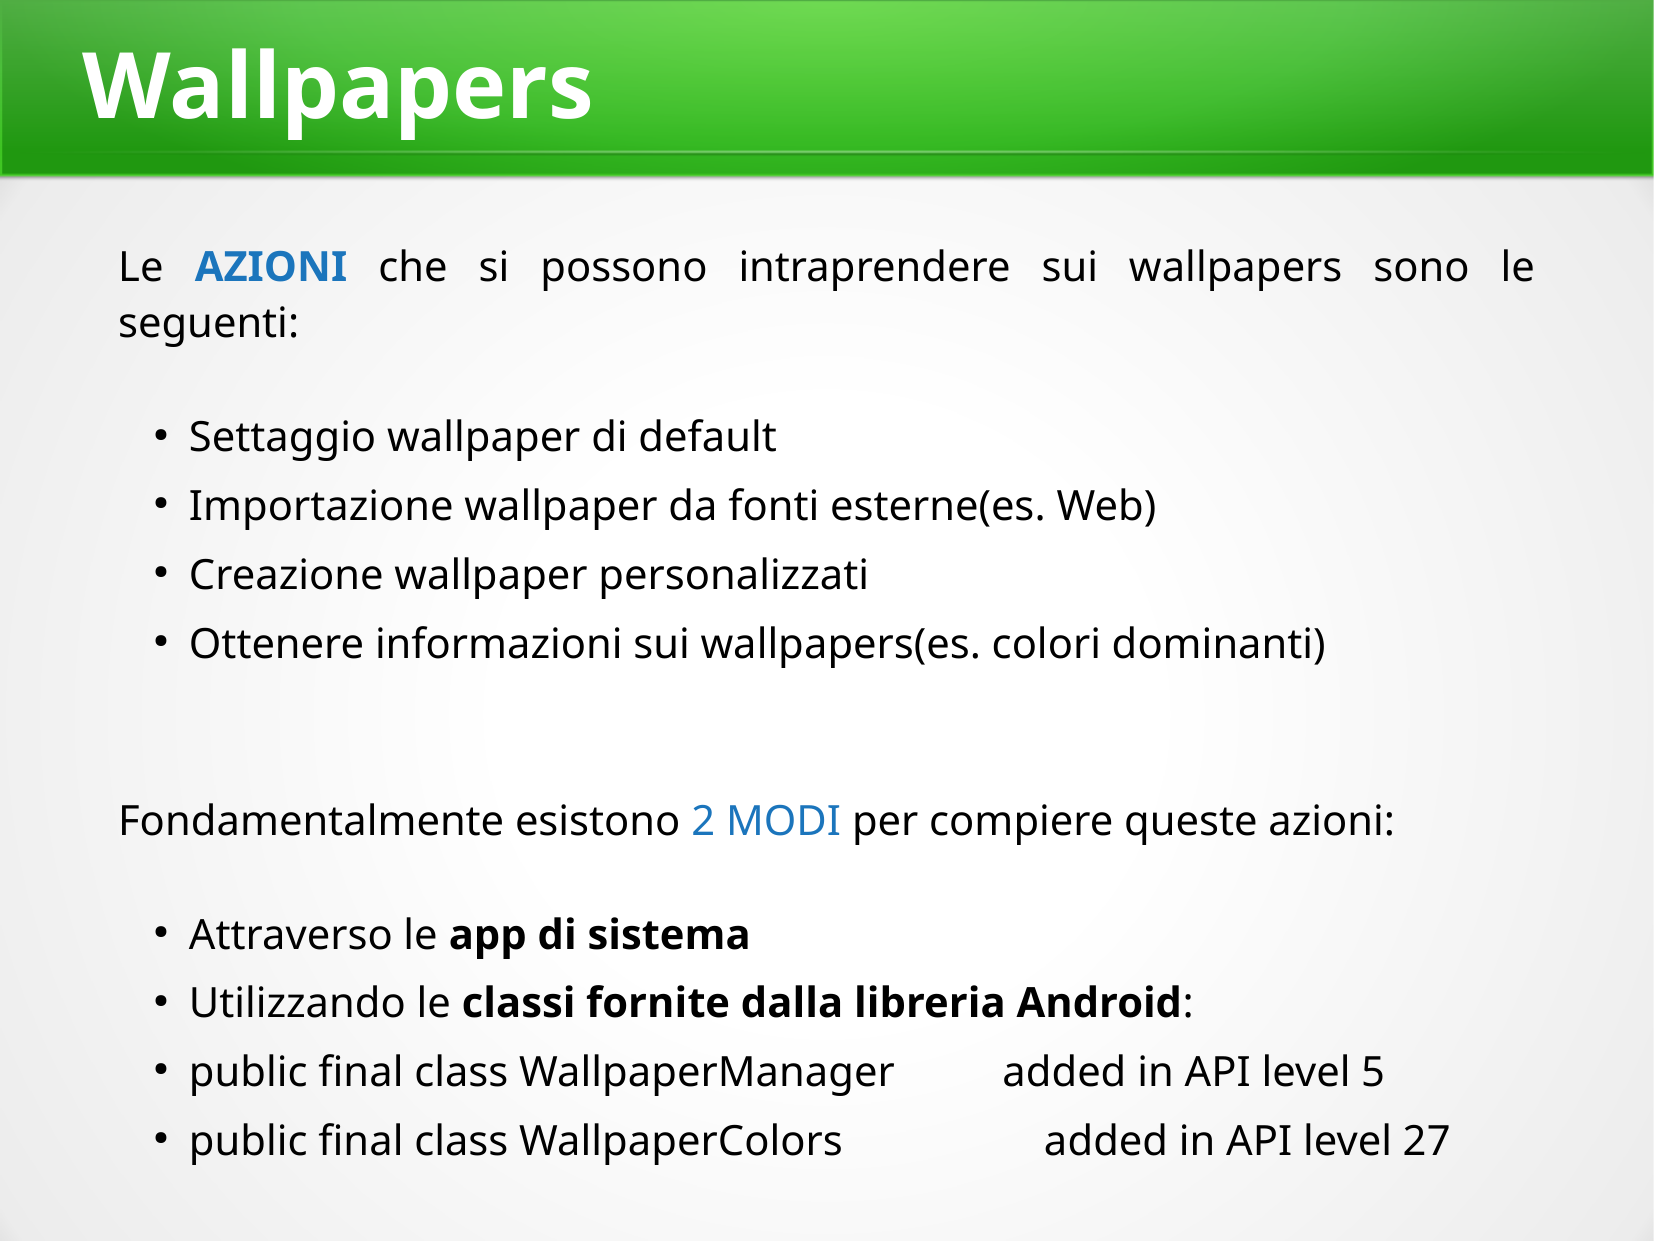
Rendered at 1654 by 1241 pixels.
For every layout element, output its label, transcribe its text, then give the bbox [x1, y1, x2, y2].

title Wallpapers [82, 11, 1571, 154]
subtitle Le AZIONI che si possono intraprendere sui wallpapers sono le seguenti: Settaggio wallpaper di default Importazione wallpaper da fonti esterne(es. Web) Creazione wallpaper personalizzati Ottenere informazioni sui wallpapers(es. colori dominanti) Fondamentalmente esistono 2 MODI per compiere queste azioni: Attraverso le app di sistema Utilizzando le classi fornite dalla libreria Android: public final class WallpaperManager added in API level 5 public final class WallpaperColors added in API level 27 [118, 236, 1536, 1158]
picture [0, 0, 1654, 1241]
